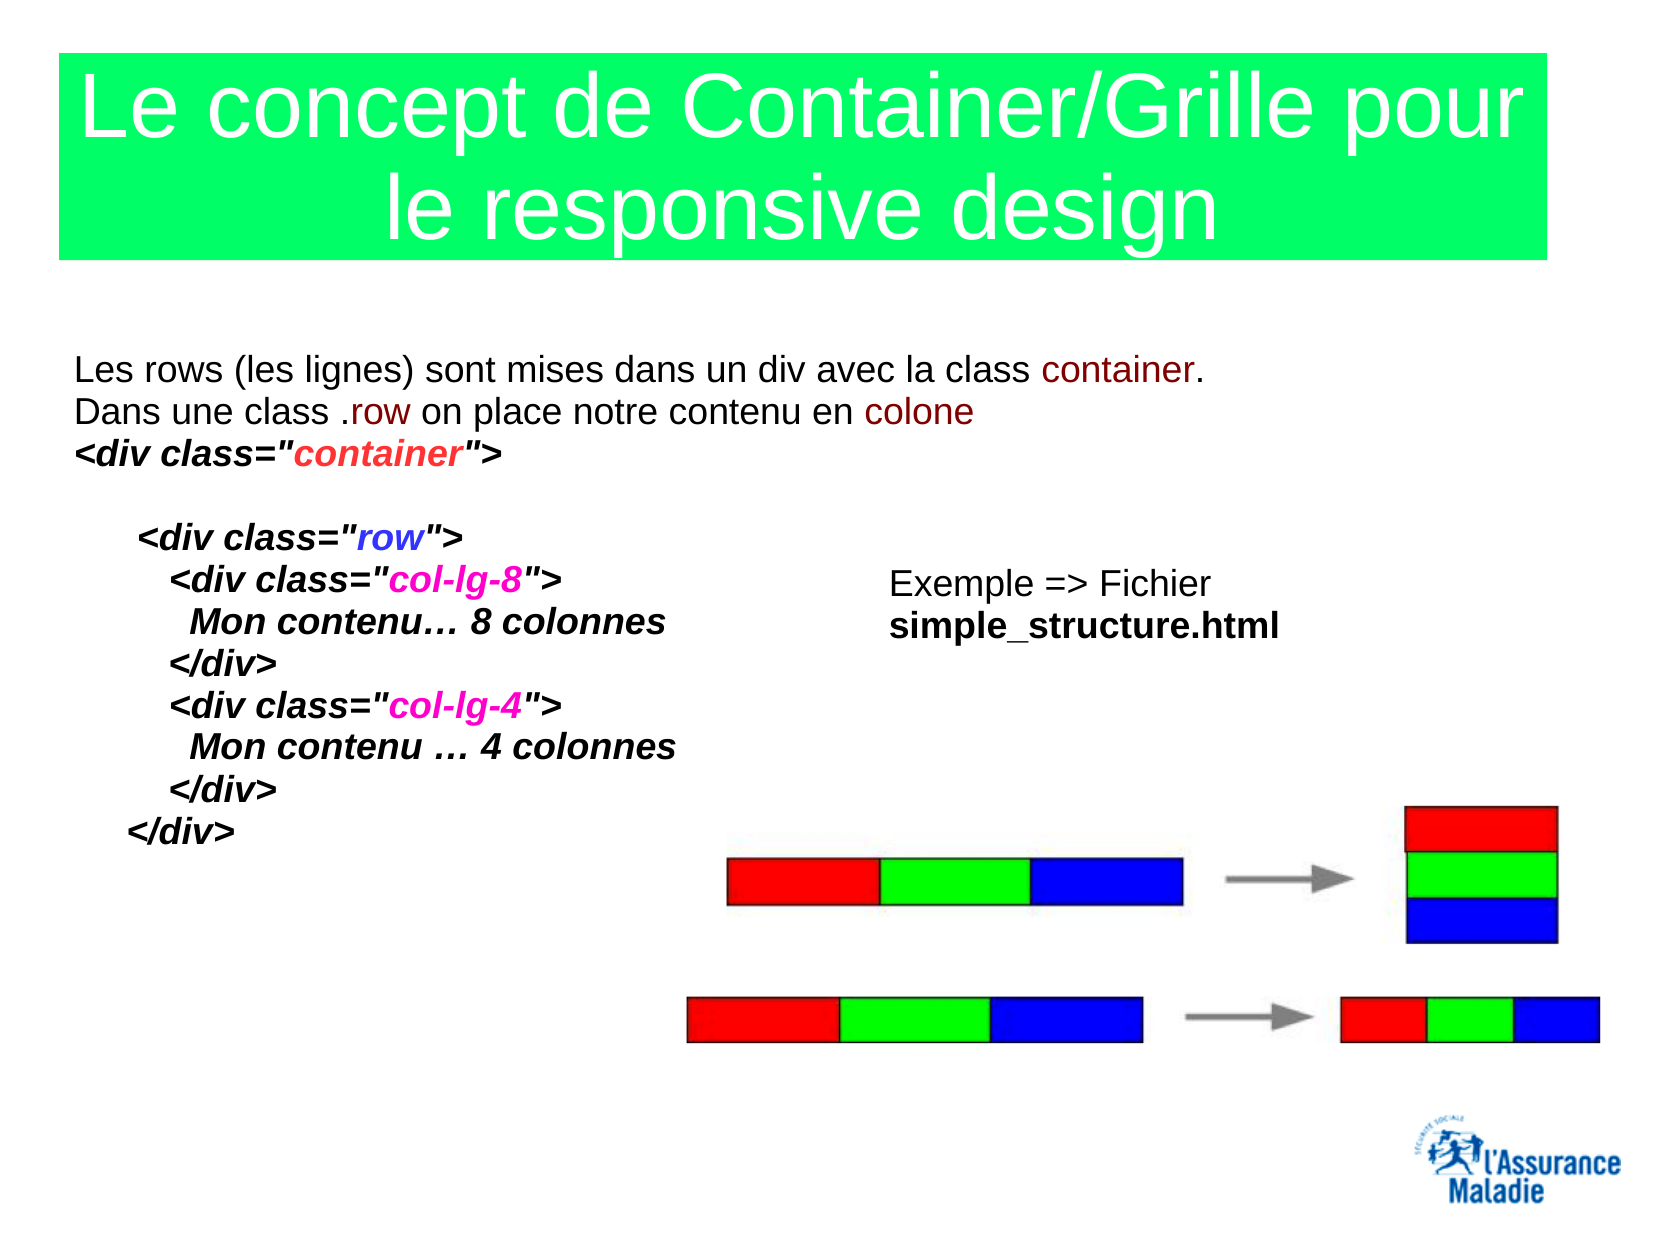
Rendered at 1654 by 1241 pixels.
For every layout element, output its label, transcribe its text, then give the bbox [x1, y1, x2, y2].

text_box Les rows (les lignes) sont mises dans un div avec la class container. Dans une class .row on place notre contenu en colone <div class="container"> <div class="row"> <div class="col-lg-8"> Mon contenu… 8 colonnes </div> <div class="col-lg-4"> Mon contenu … 4 colonnes </div> </div> [59, 340, 1607, 902]
title Le concept de Container/Grille pour le responsive design [59, 53, 1548, 261]
picture [673, 796, 1609, 1052]
picture [1393, 1111, 1621, 1205]
text_box Exemple => Fichier simple_structure.html [874, 555, 1465, 654]
